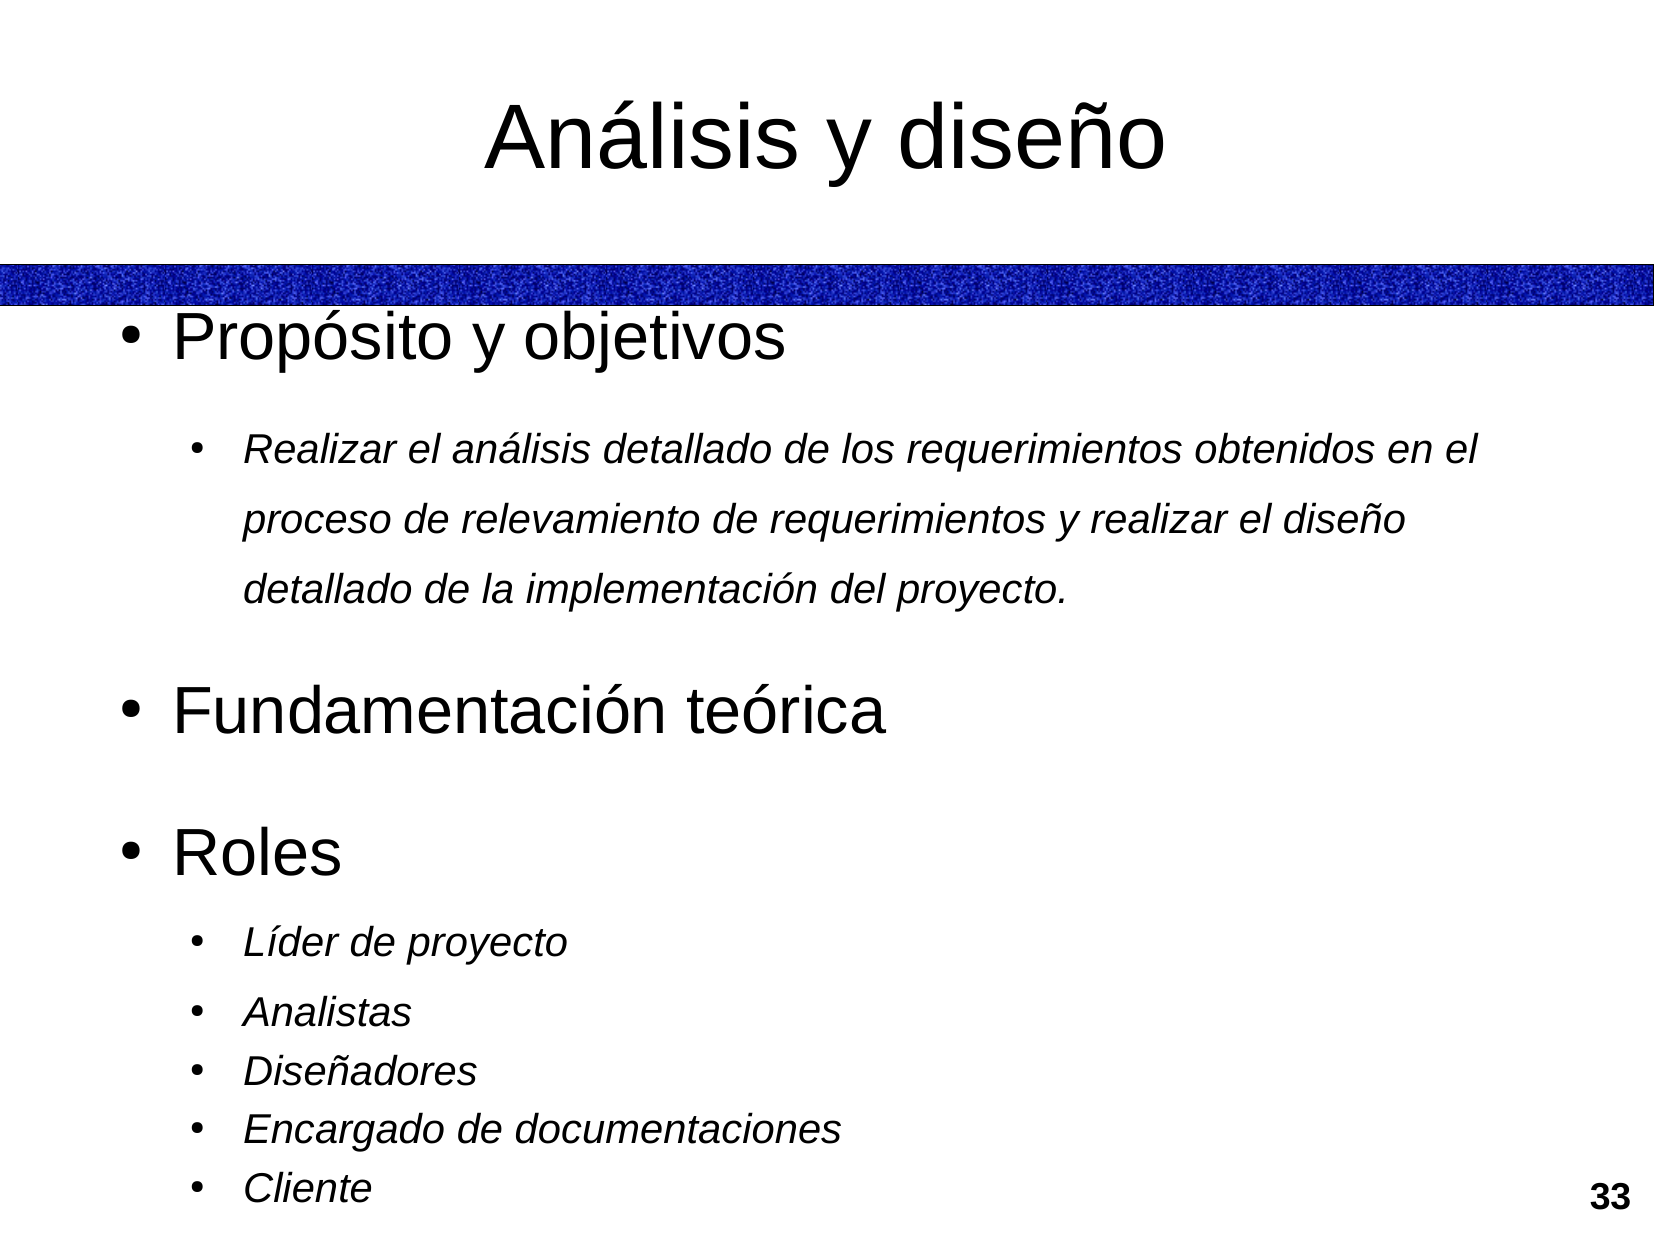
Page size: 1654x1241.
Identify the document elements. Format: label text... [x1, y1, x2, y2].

text_box <número> [1575, 1168, 1654, 1240]
picture [0, 265, 1653, 305]
title Análisis y diseño [58, 14, 1595, 260]
list Propósito y objetivos Realizar el análisis detallado de los requerimientos obtenidos en el proceso de relevamiento de requerimientos y realizar el diseño detallado de la implementación del proyecto. Fundamentación teórica Roles Líder de proyecto Analistas Diseñadores Encargado de documentaciones Cliente [101, 298, 1549, 1212]
